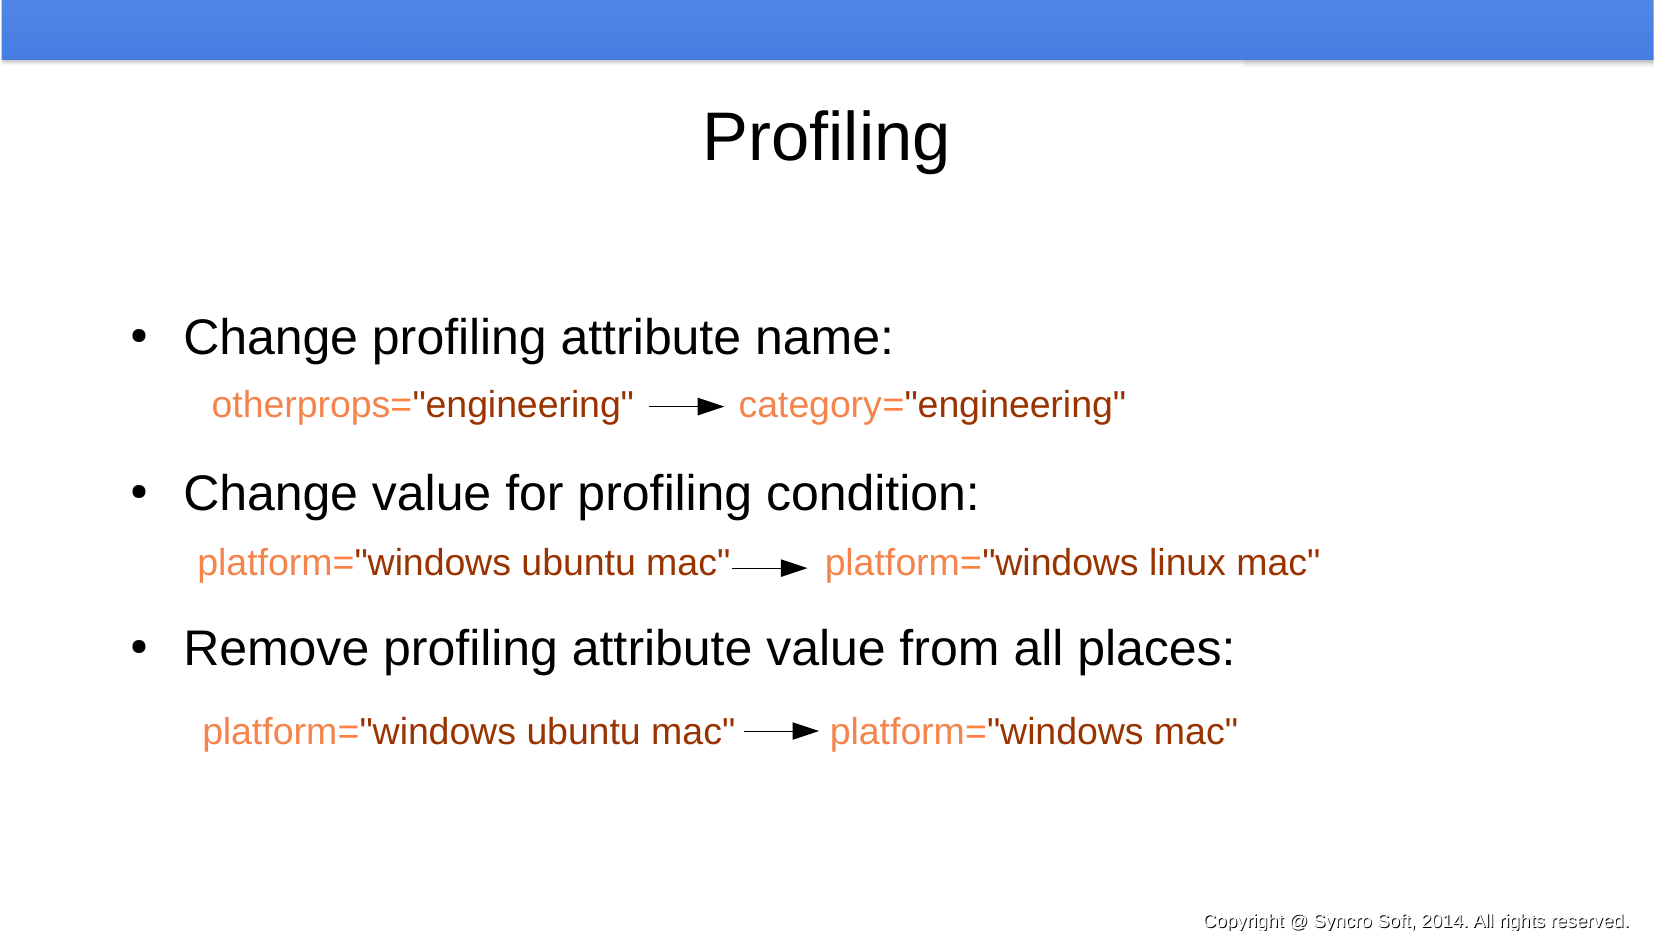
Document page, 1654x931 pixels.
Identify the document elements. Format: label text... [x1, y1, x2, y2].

text_box platform="windows ubuntu mac" platform="windows linux mac" [182, 534, 1552, 609]
list Change profiling attribute name: Change value for profiling condition: Remove profiling attribute value from all places: [112, 231, 1601, 846]
picture [1, 0, 1654, 67]
text_box platform="windows ubuntu mac" platform="windows mac" [187, 703, 1557, 778]
title Profiling [82, 59, 1571, 215]
text_box otherprops="engineering" category="engineering" [196, 375, 1392, 451]
